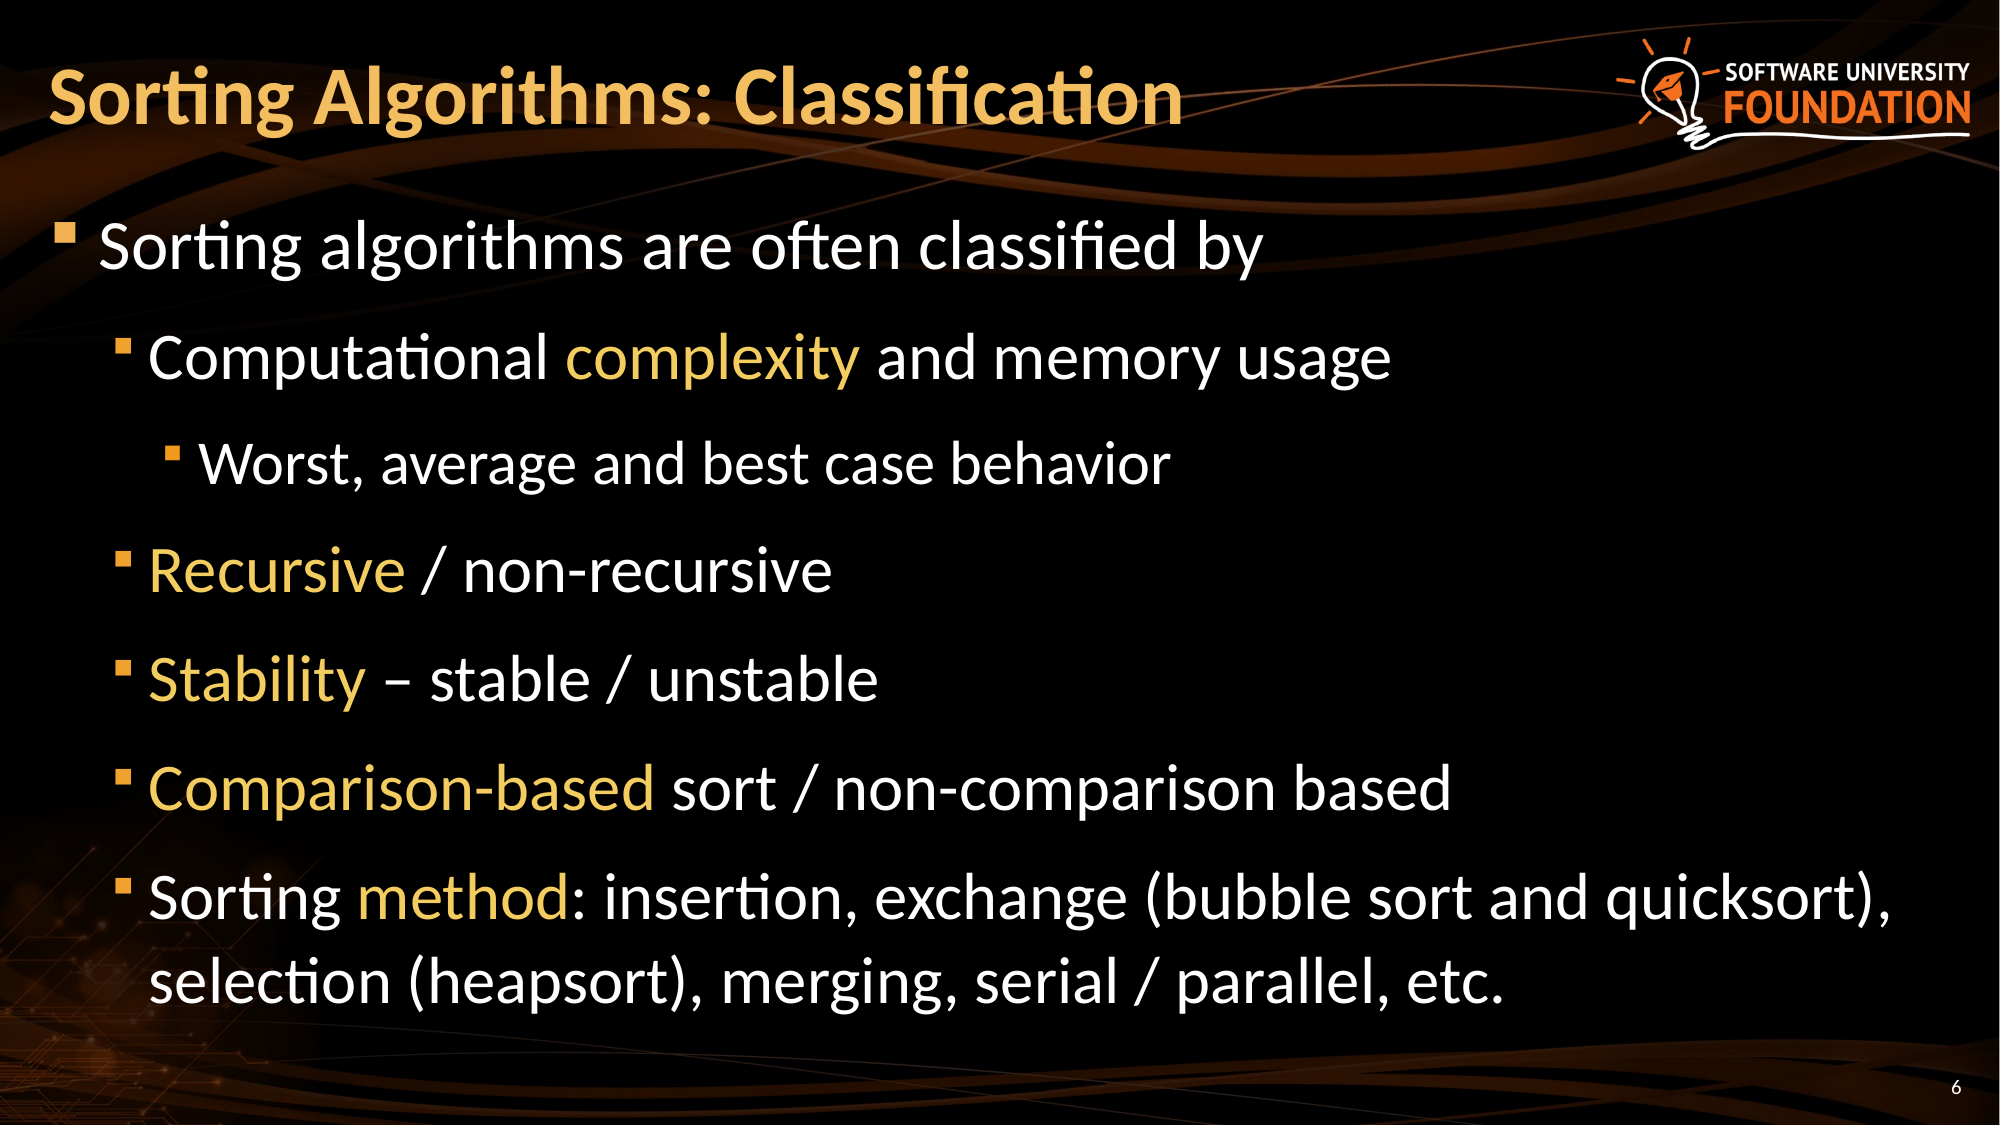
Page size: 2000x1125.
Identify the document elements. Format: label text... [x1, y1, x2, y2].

picture [0, 0, 2000, 1125]
title Sorting Algorithms: Classification [30, 6, 1602, 189]
list Sorting algorithms are often classified by Computational complexity and memory usage Worst, average and best case behavior Recursive / non-recursive Stability – stable / unstable Comparison-based sort / non-comparison based Sorting method: insertion, exchange (bubble sort and quicksort), selection (heapsort), merging, serial / parallel, etc. [31, 188, 1968, 1103]
